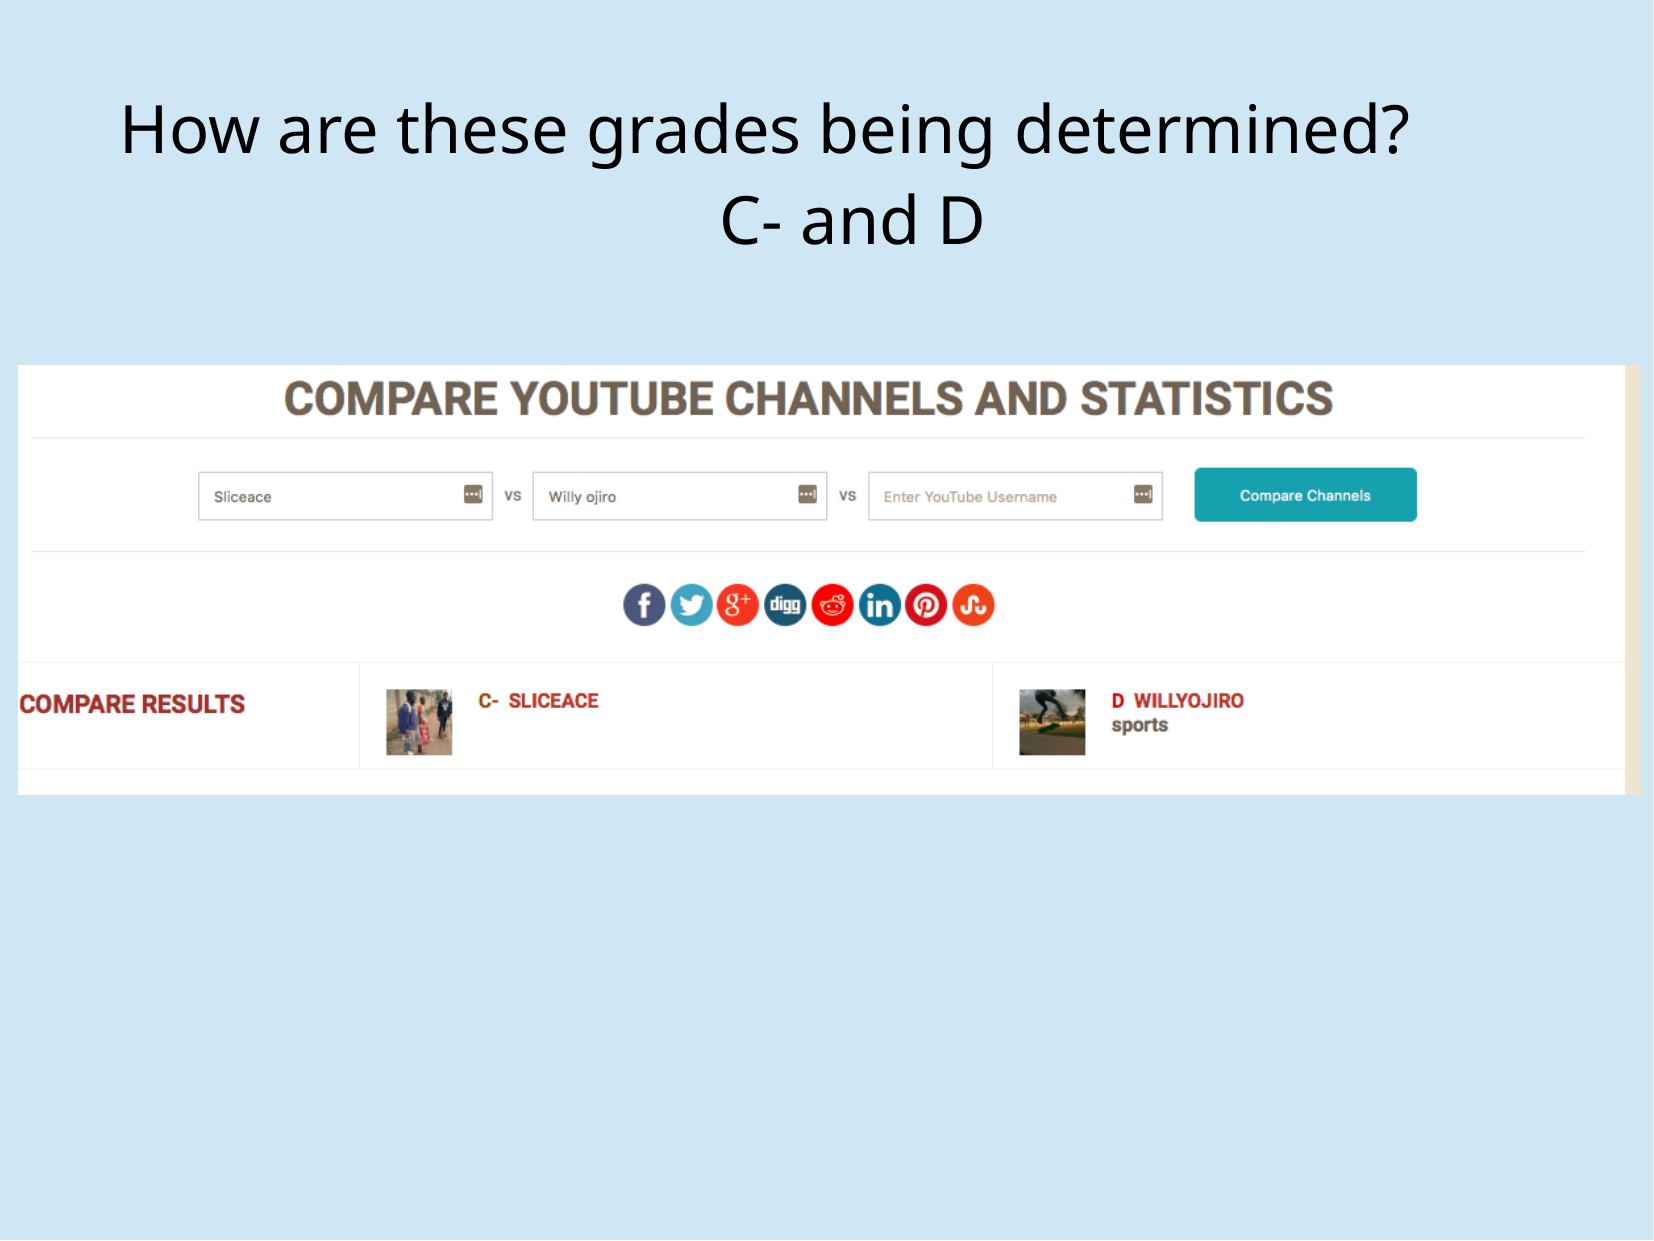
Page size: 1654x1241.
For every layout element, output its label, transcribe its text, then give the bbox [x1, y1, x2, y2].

picture [18, 365, 1641, 795]
text_box How are these grades being determined? C- and D [105, 75, 1561, 243]
